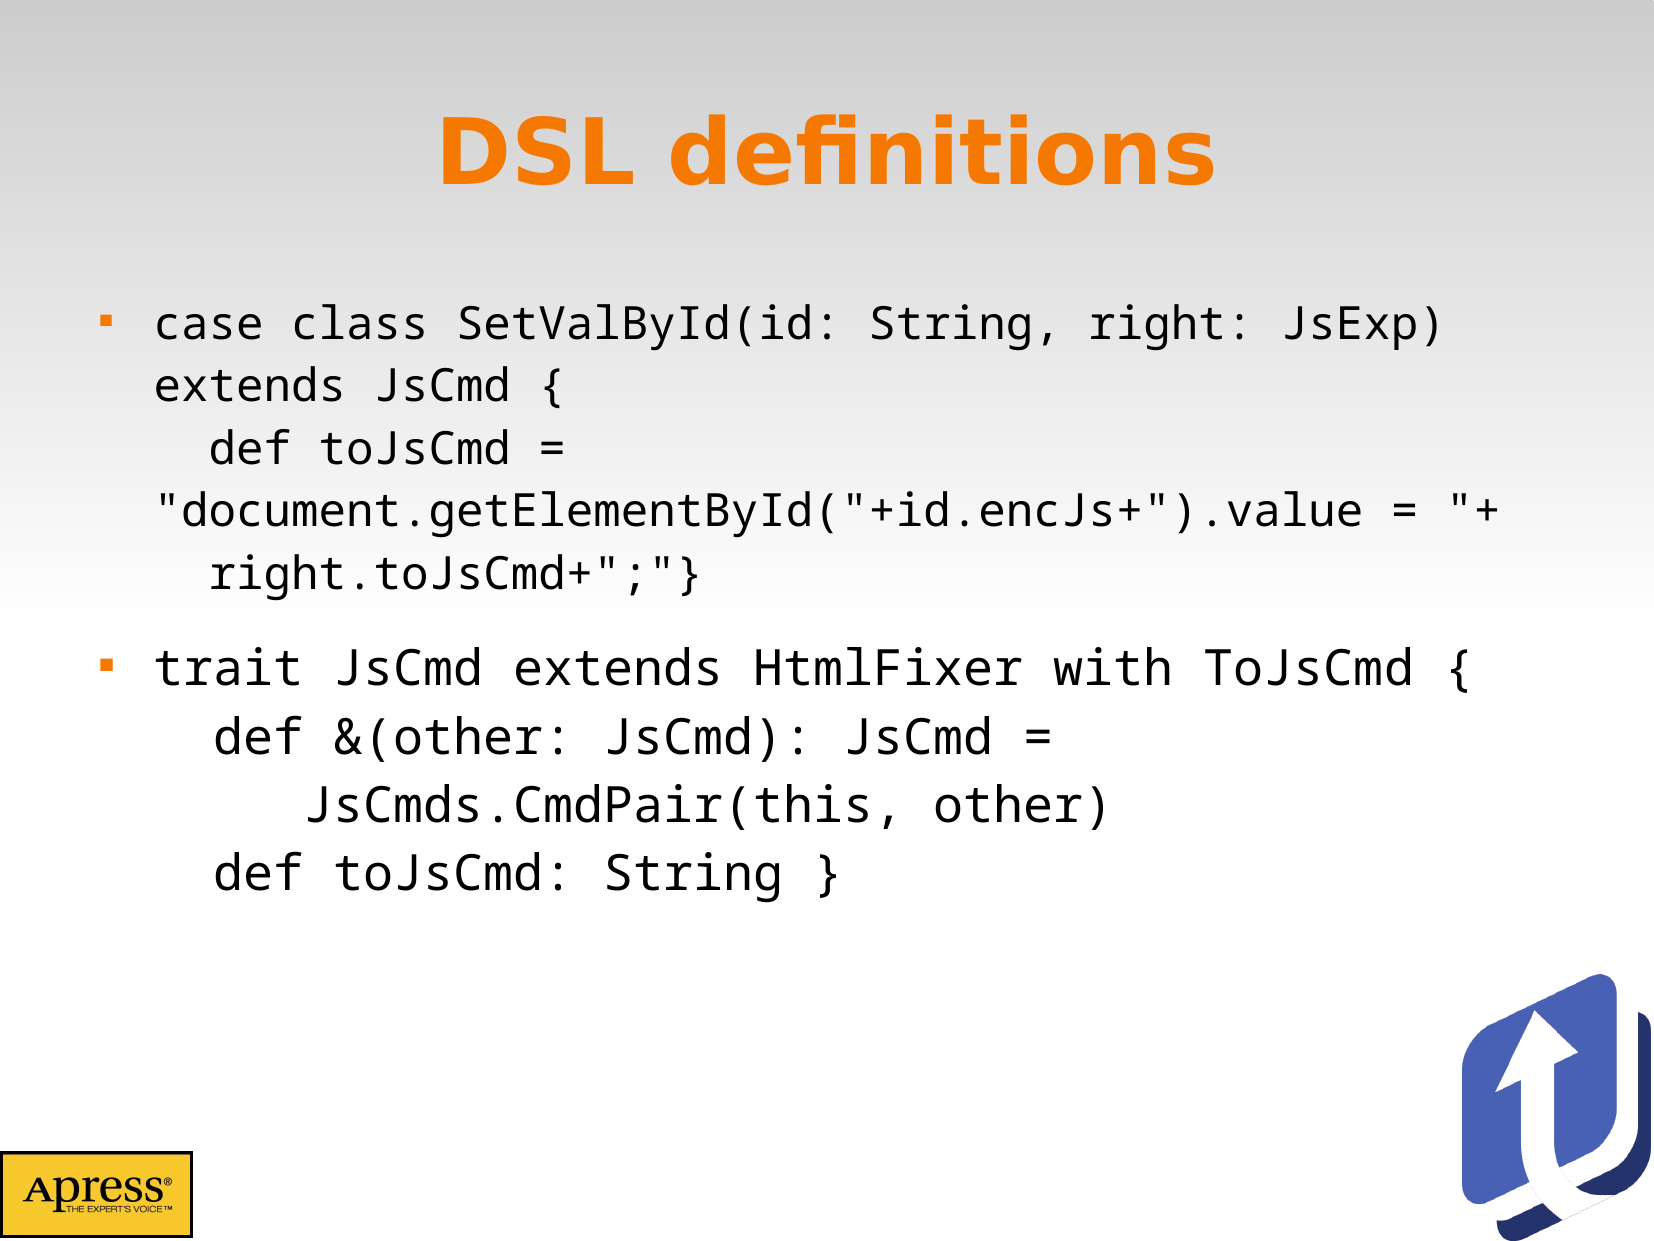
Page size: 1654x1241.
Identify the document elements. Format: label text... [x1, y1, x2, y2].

picture [0, 1151, 193, 1238]
title DSL definitions [82, 49, 1571, 257]
picture [1462, 974, 1651, 1241]
list case class SetValById(id: String, right: JsExp) extends JsCmd { def toJsCmd = "document.getElementById("+id.encJs+").value = "+ right.toJsCmd+";"} trait JsCmd extends HtmlFixer with ToJsCmd { def &(other: JsCmd): JsCmd = JsCmds.CmdPair(this, other) def toJsCmd: String } [82, 290, 1571, 1109]
